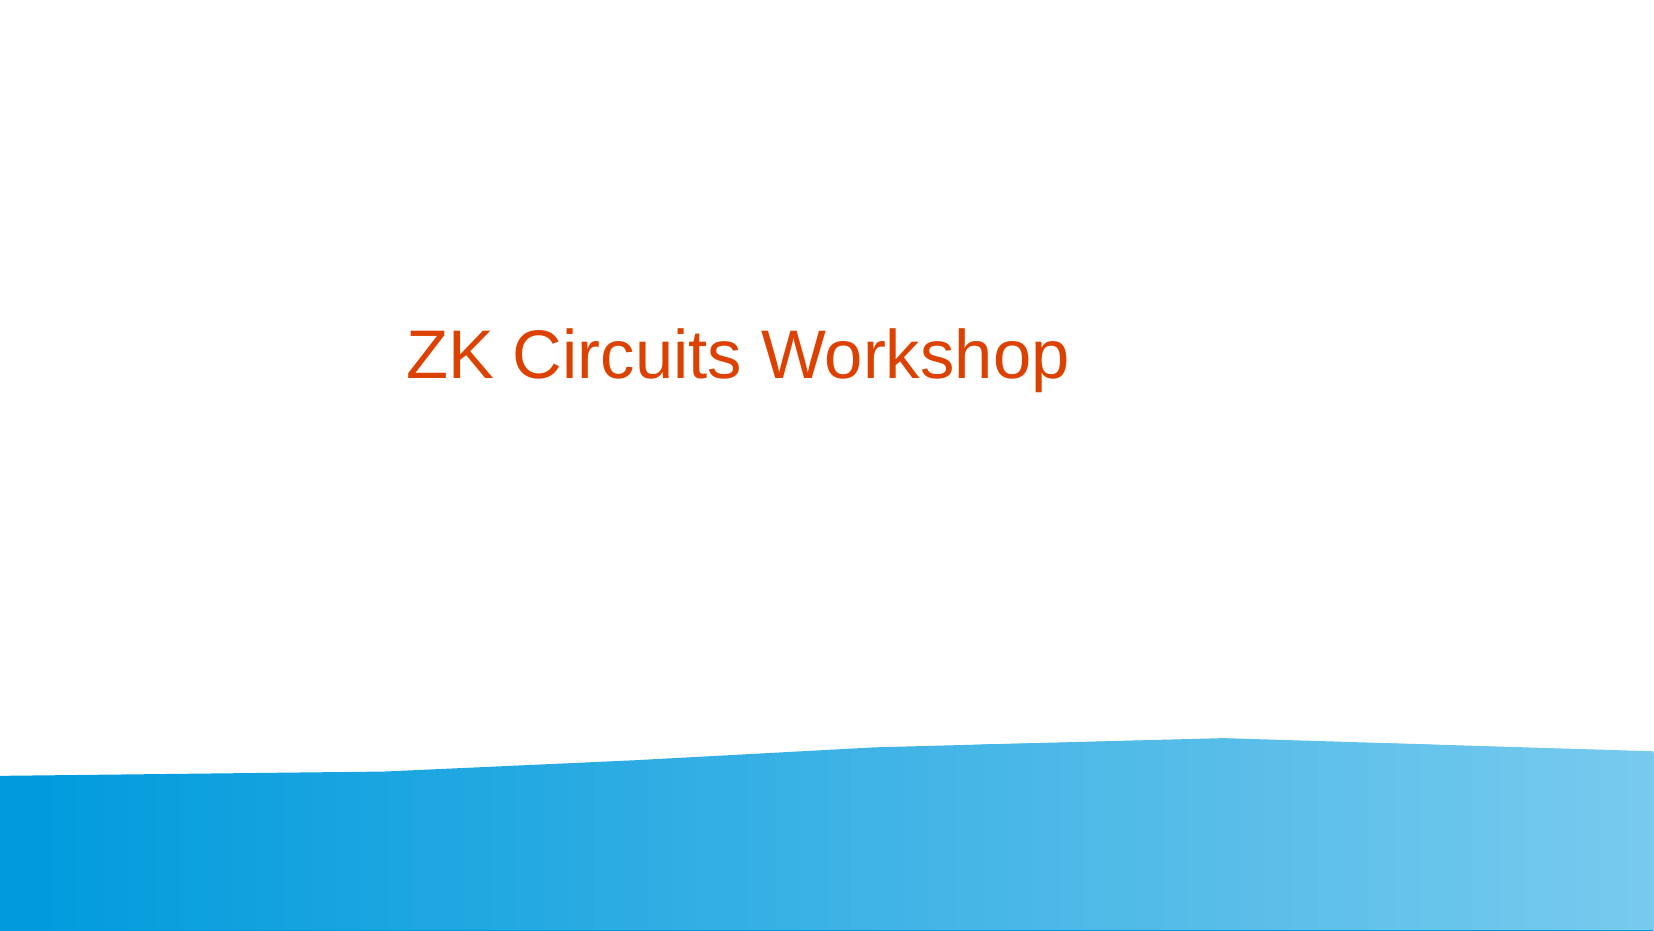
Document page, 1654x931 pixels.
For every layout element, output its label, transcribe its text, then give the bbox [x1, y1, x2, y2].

title ZK Circuits Workshop [0, 265, 1477, 443]
